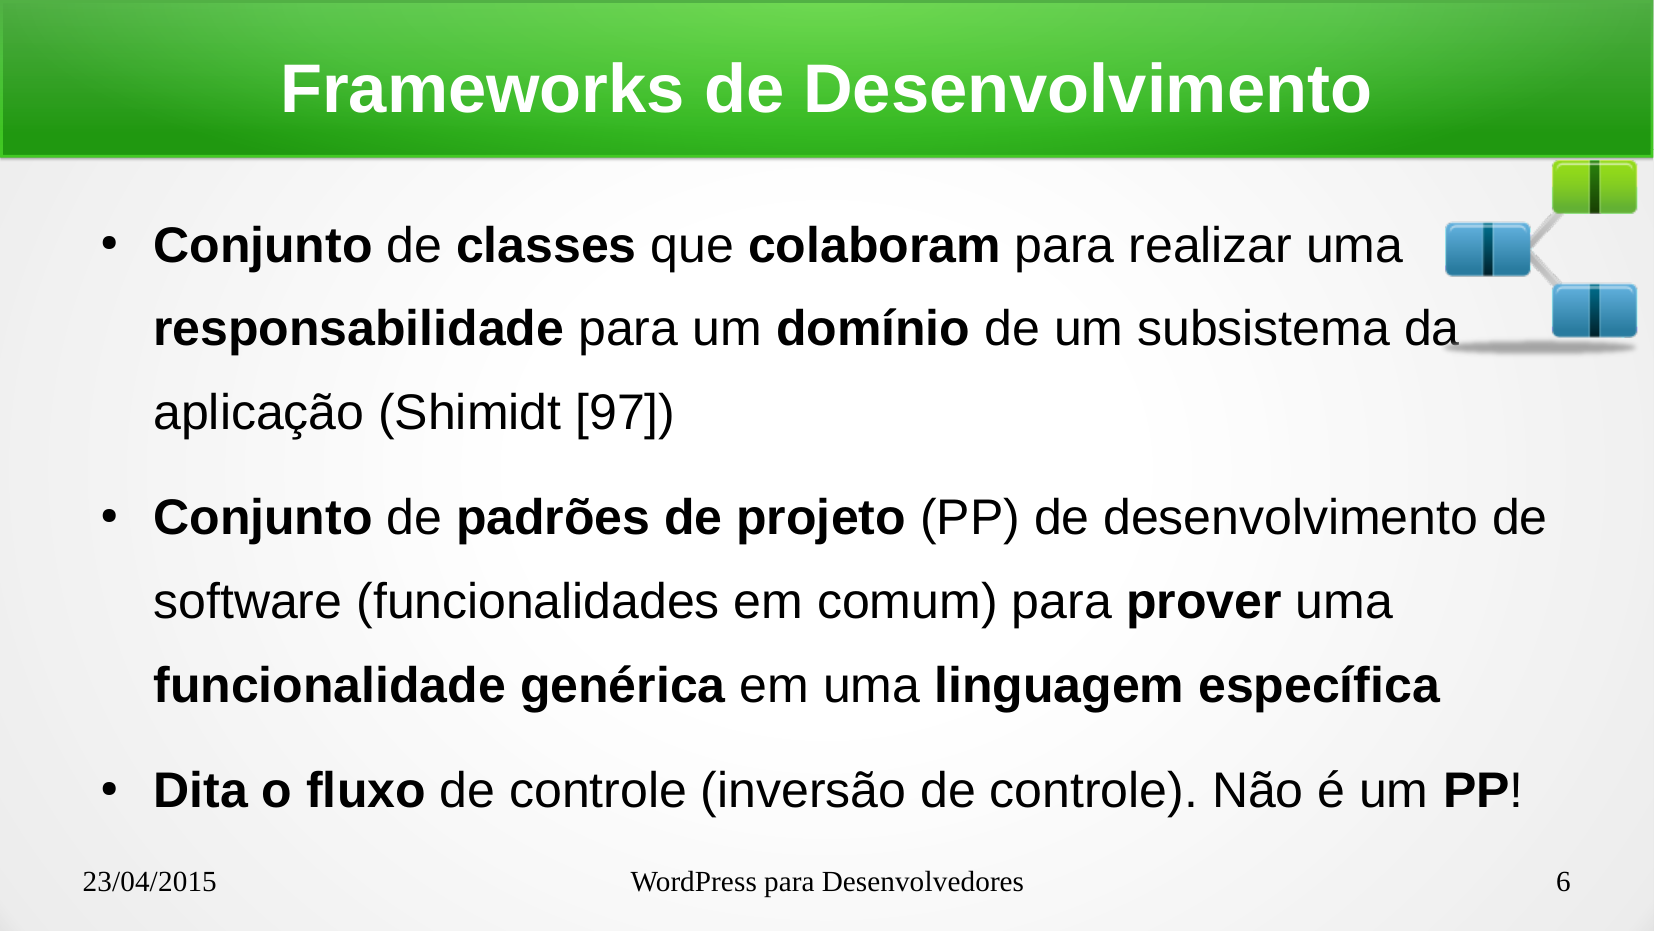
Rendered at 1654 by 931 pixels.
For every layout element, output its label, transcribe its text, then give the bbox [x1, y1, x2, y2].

title Frameworks de Desenvolvimento [82, 35, 1571, 142]
list Conjunto de classes que colaboram para realizar uma responsabilidade para um domínio de um subsistema da aplicação (Shimidt [97]) Conjunto de padrões de projeto (PP) de desenvolvimento de software (funcionalidades em comum) para prover uma funcionalidade genérica em uma linguagem específica Dita o fluxo de controle (inversão de controle). Não é um PP! [82, 188, 1642, 839]
picture [1441, 159, 1642, 360]
